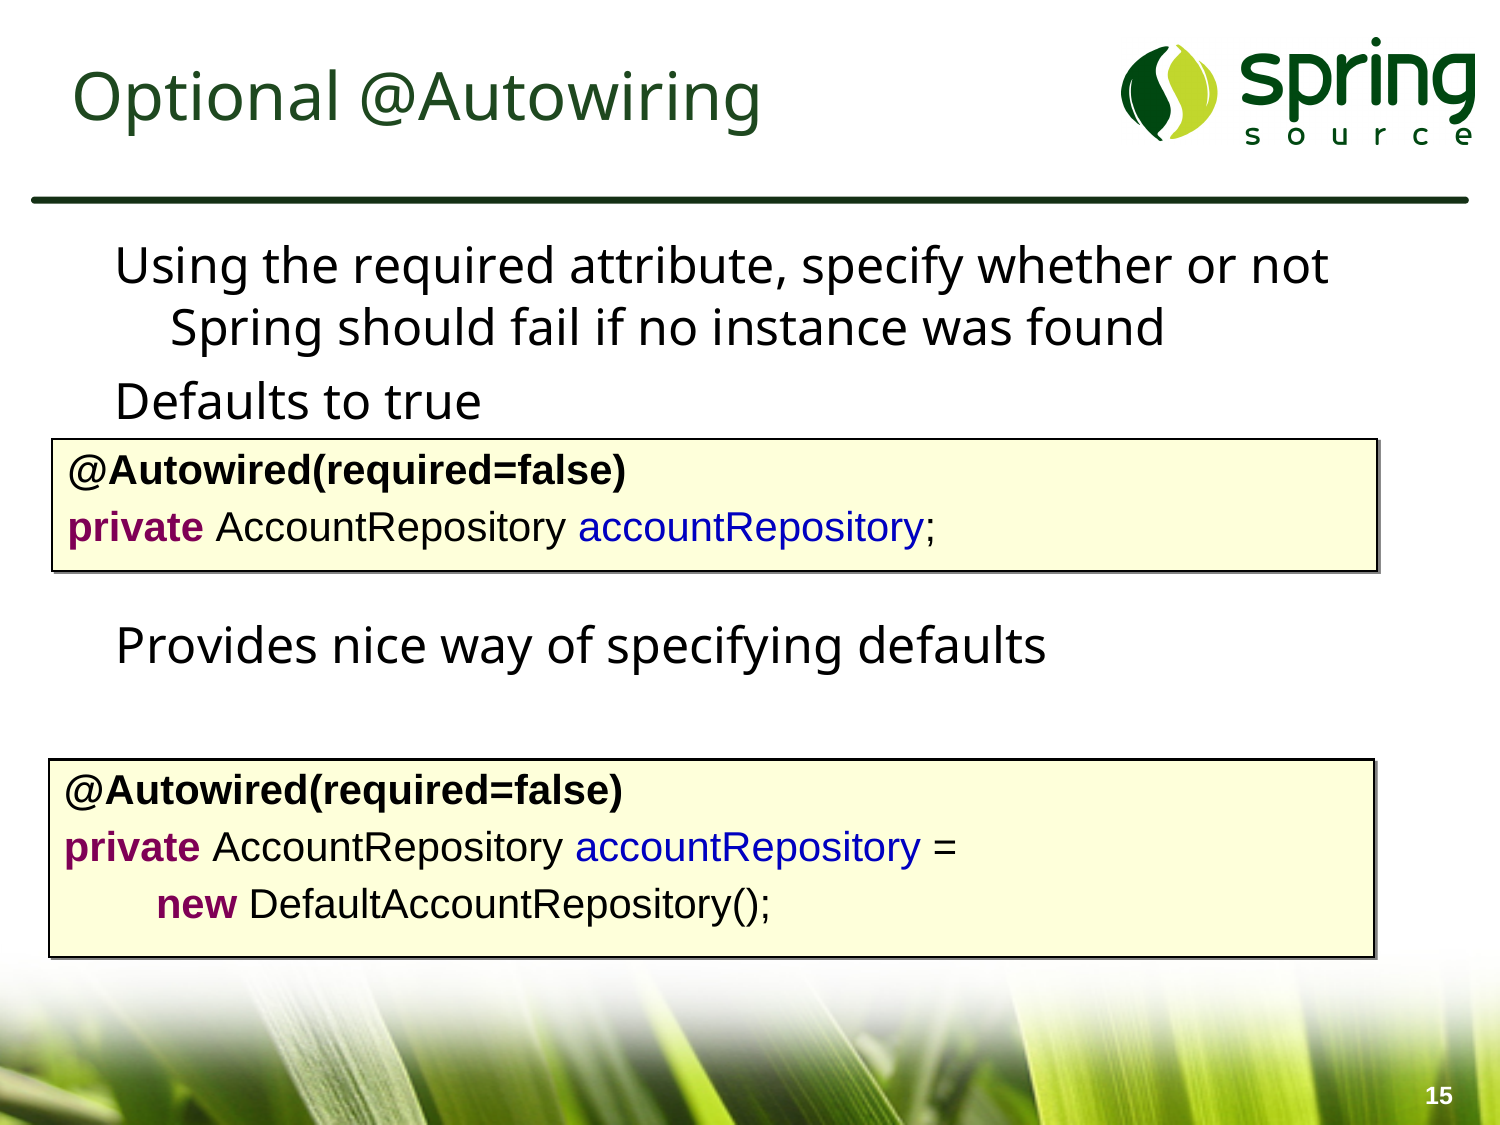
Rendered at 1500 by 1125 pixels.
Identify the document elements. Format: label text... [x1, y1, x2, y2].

list Using the required attribute, specify whether or not Spring should fail if no instance was found Defaults to true [99, 227, 1426, 473]
title Optional @Autowiring [56, 13, 1089, 176]
picture [0, 944, 1500, 1125]
list Provides nice way of specifying defaults [101, 606, 1427, 702]
text_box @Autowired(required=false) private AccountRepository accountRepository; [52, 438, 1378, 571]
text_box @Autowired(required=false) private AccountRepository accountRepository = new DefaultAccountRepository(); [49, 759, 1375, 957]
picture [1121, 37, 1475, 145]
